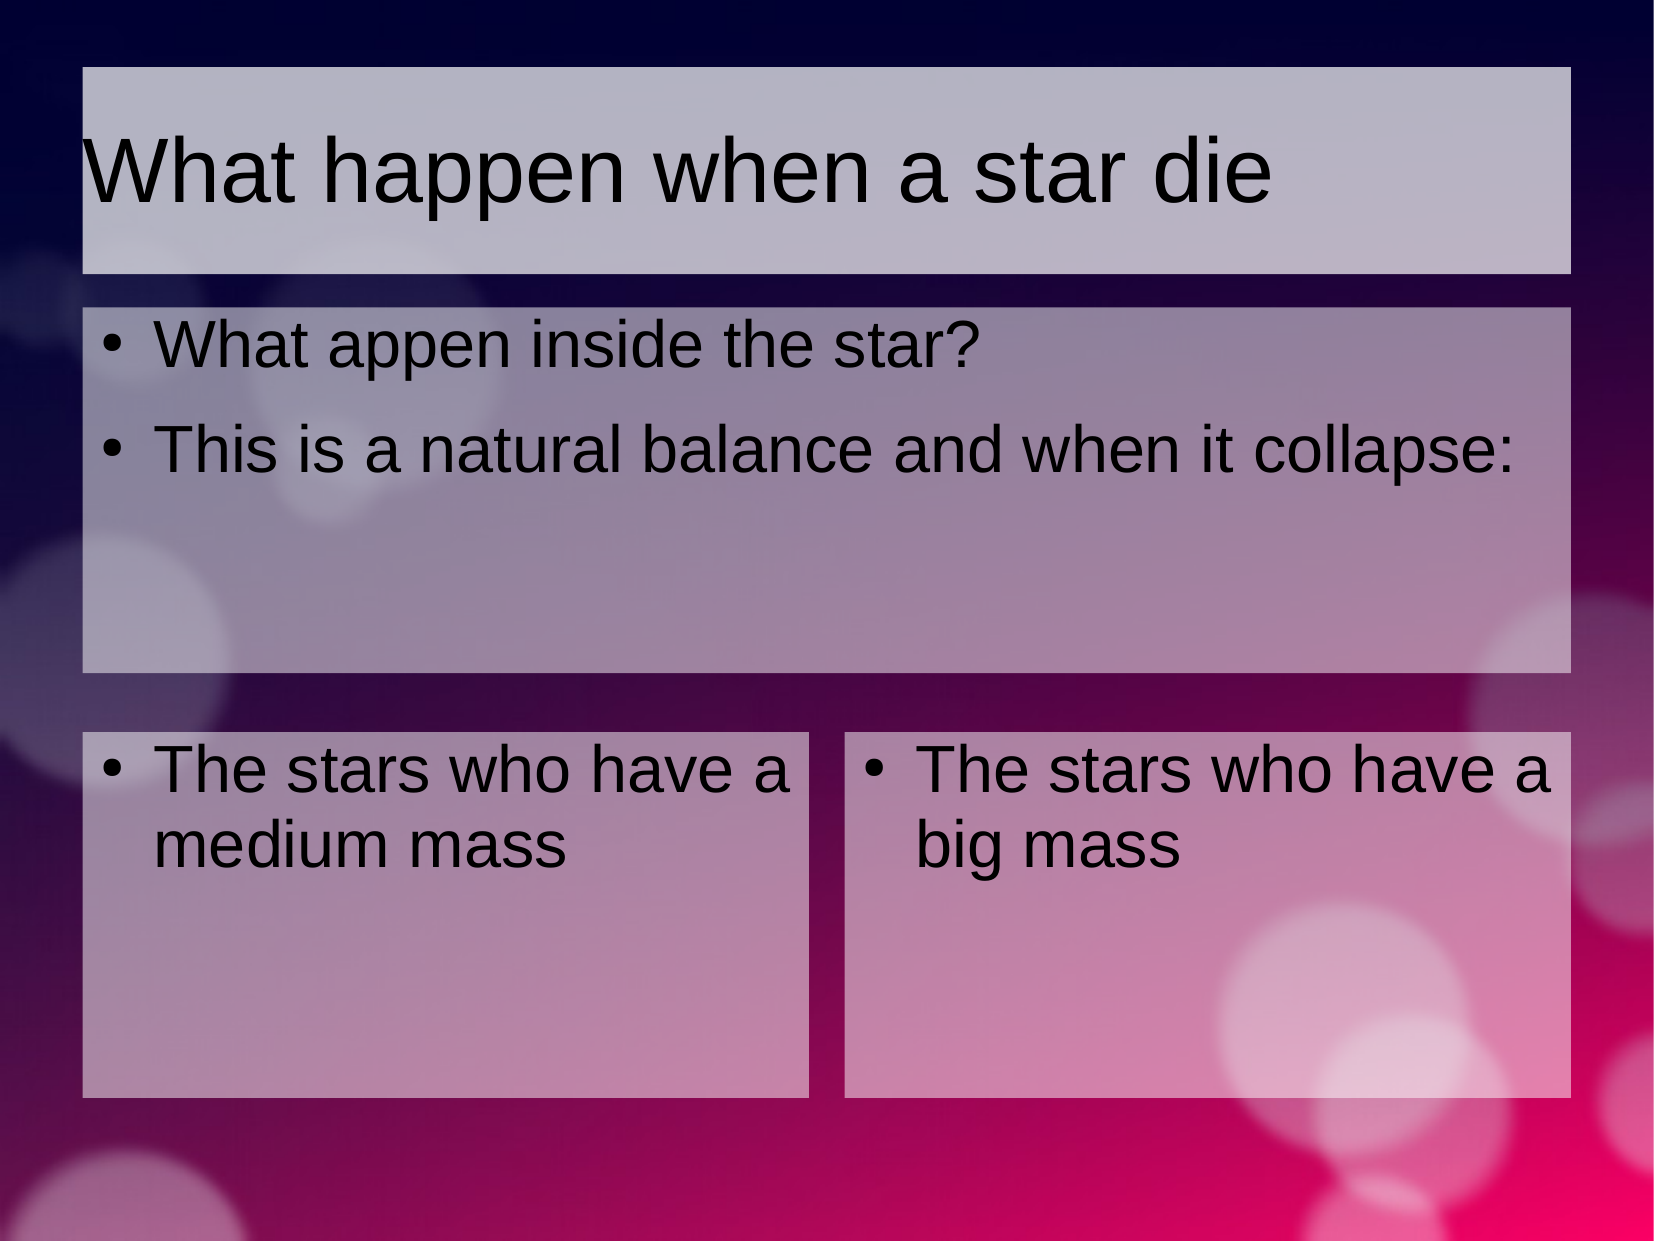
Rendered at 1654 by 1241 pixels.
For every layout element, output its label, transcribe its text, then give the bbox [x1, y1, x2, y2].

title What happen when a star die [82, 67, 1571, 275]
list The stars who have a big mass [844, 732, 1571, 1098]
picture [0, 0, 1654, 1241]
list The stars who have a medium mass [82, 732, 809, 1098]
list What appen inside the star? This is a natural balance and when it collapse: [82, 307, 1571, 674]
